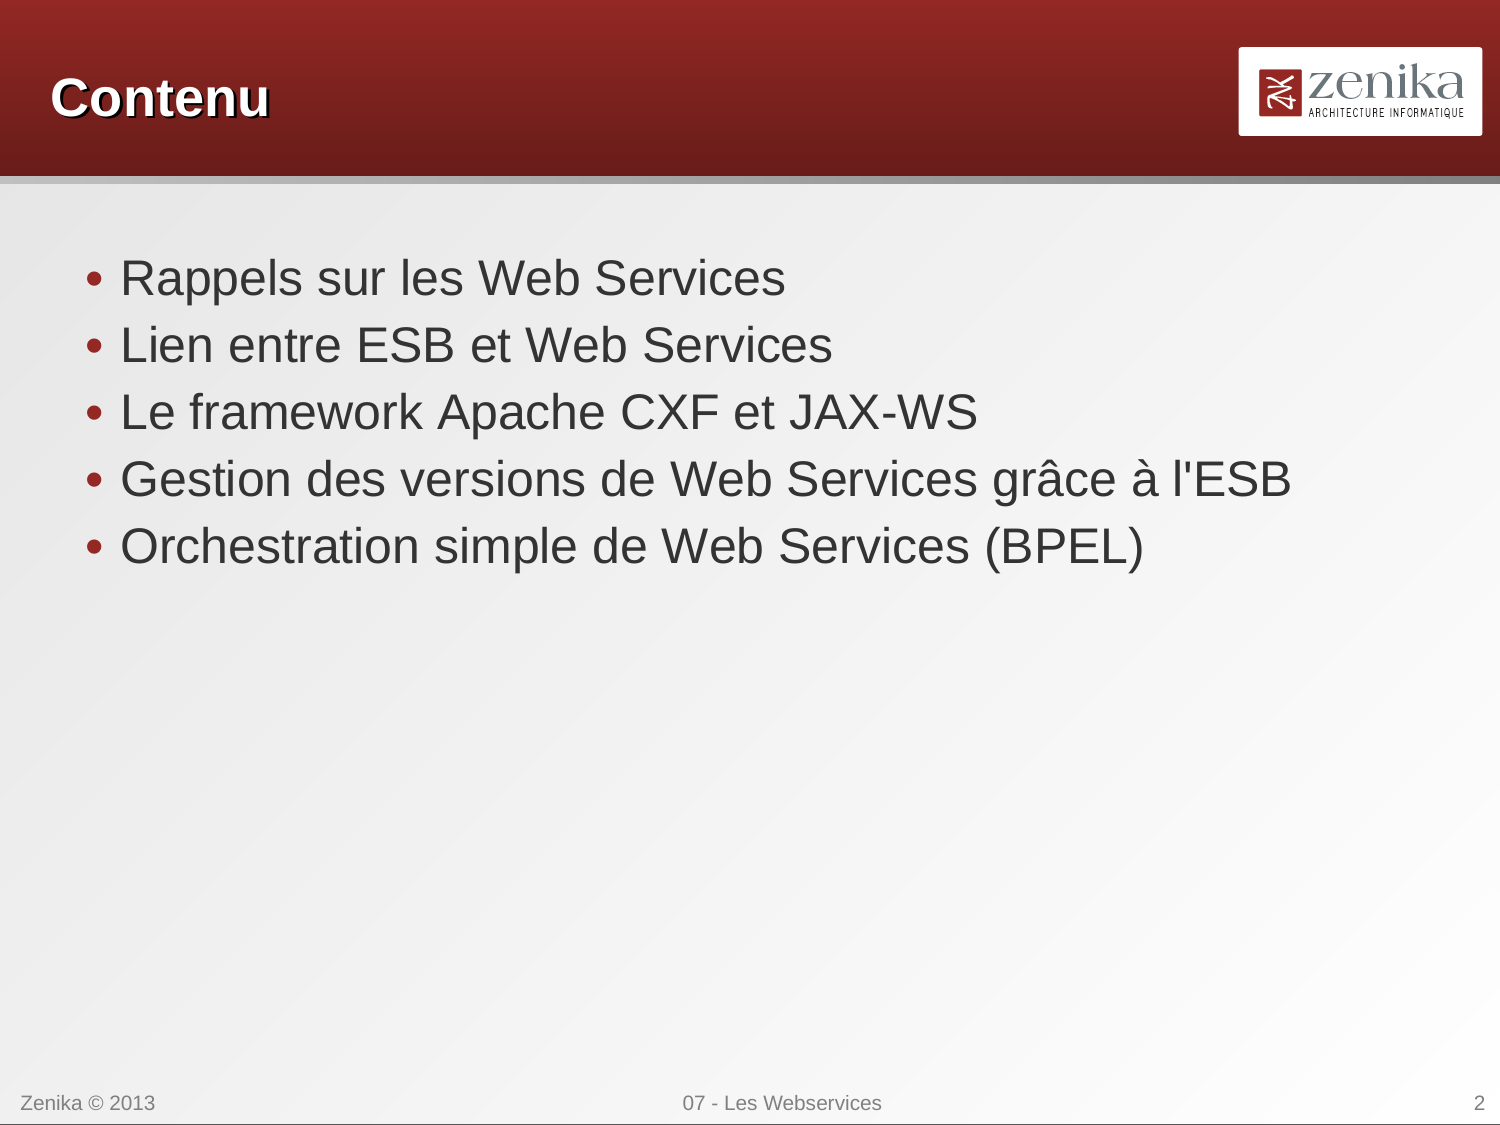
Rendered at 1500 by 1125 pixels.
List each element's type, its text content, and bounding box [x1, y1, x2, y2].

picture [1257, 58, 1464, 125]
list Rappels sur les Web Services Lien entre ESB et Web Services Le framework Apache CXF et JAX-WS Gestion des versions de Web Services grâce à l'ESB Orchestration simple de Web Services (BPEL) [50, 249, 1435, 1079]
title Contenu [50, 15, 1206, 180]
